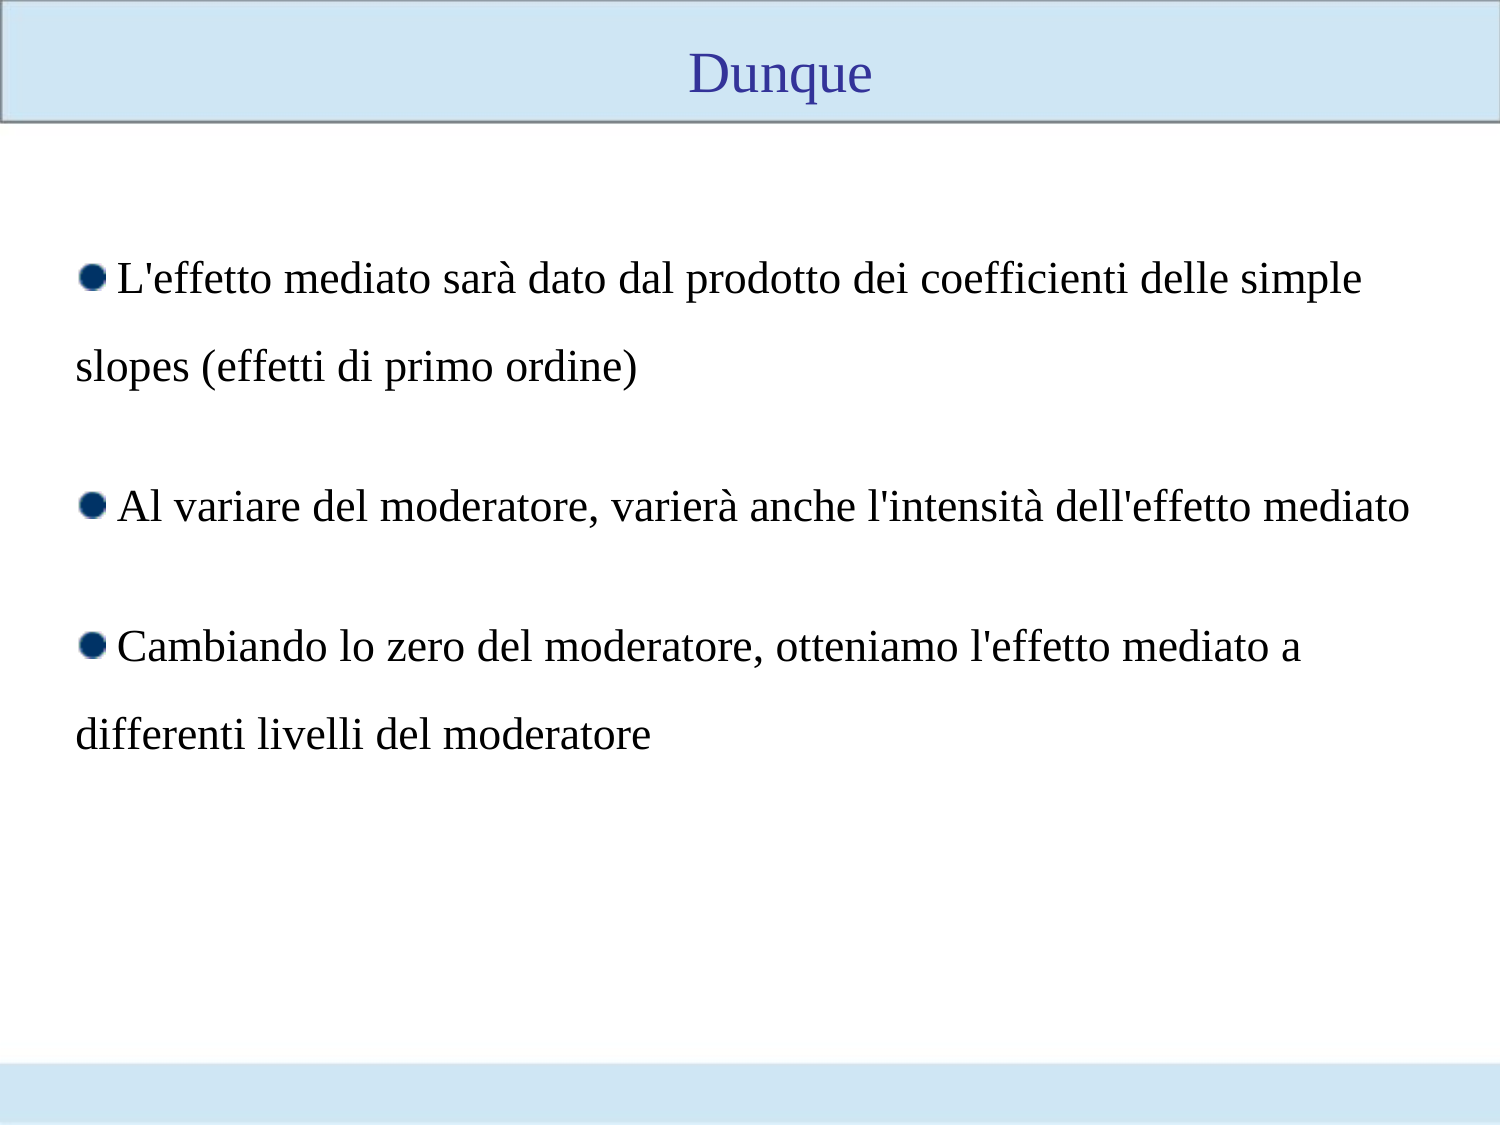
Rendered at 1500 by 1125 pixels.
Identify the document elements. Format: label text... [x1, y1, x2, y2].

text_box L'effetto mediato sarà dato dal prodotto dei coefficienti delle simple slopes (effetti di primo ordine) Al variare del moderatore, varierà anche l'intensità dell'effetto mediato Cambiando lo zero del moderatore, otteniamo l'effetto mediato a differenti livelli del moderatore [60, 207, 1486, 767]
title Dunque [249, 21, 1313, 117]
picture [0, 0, 1500, 1125]
